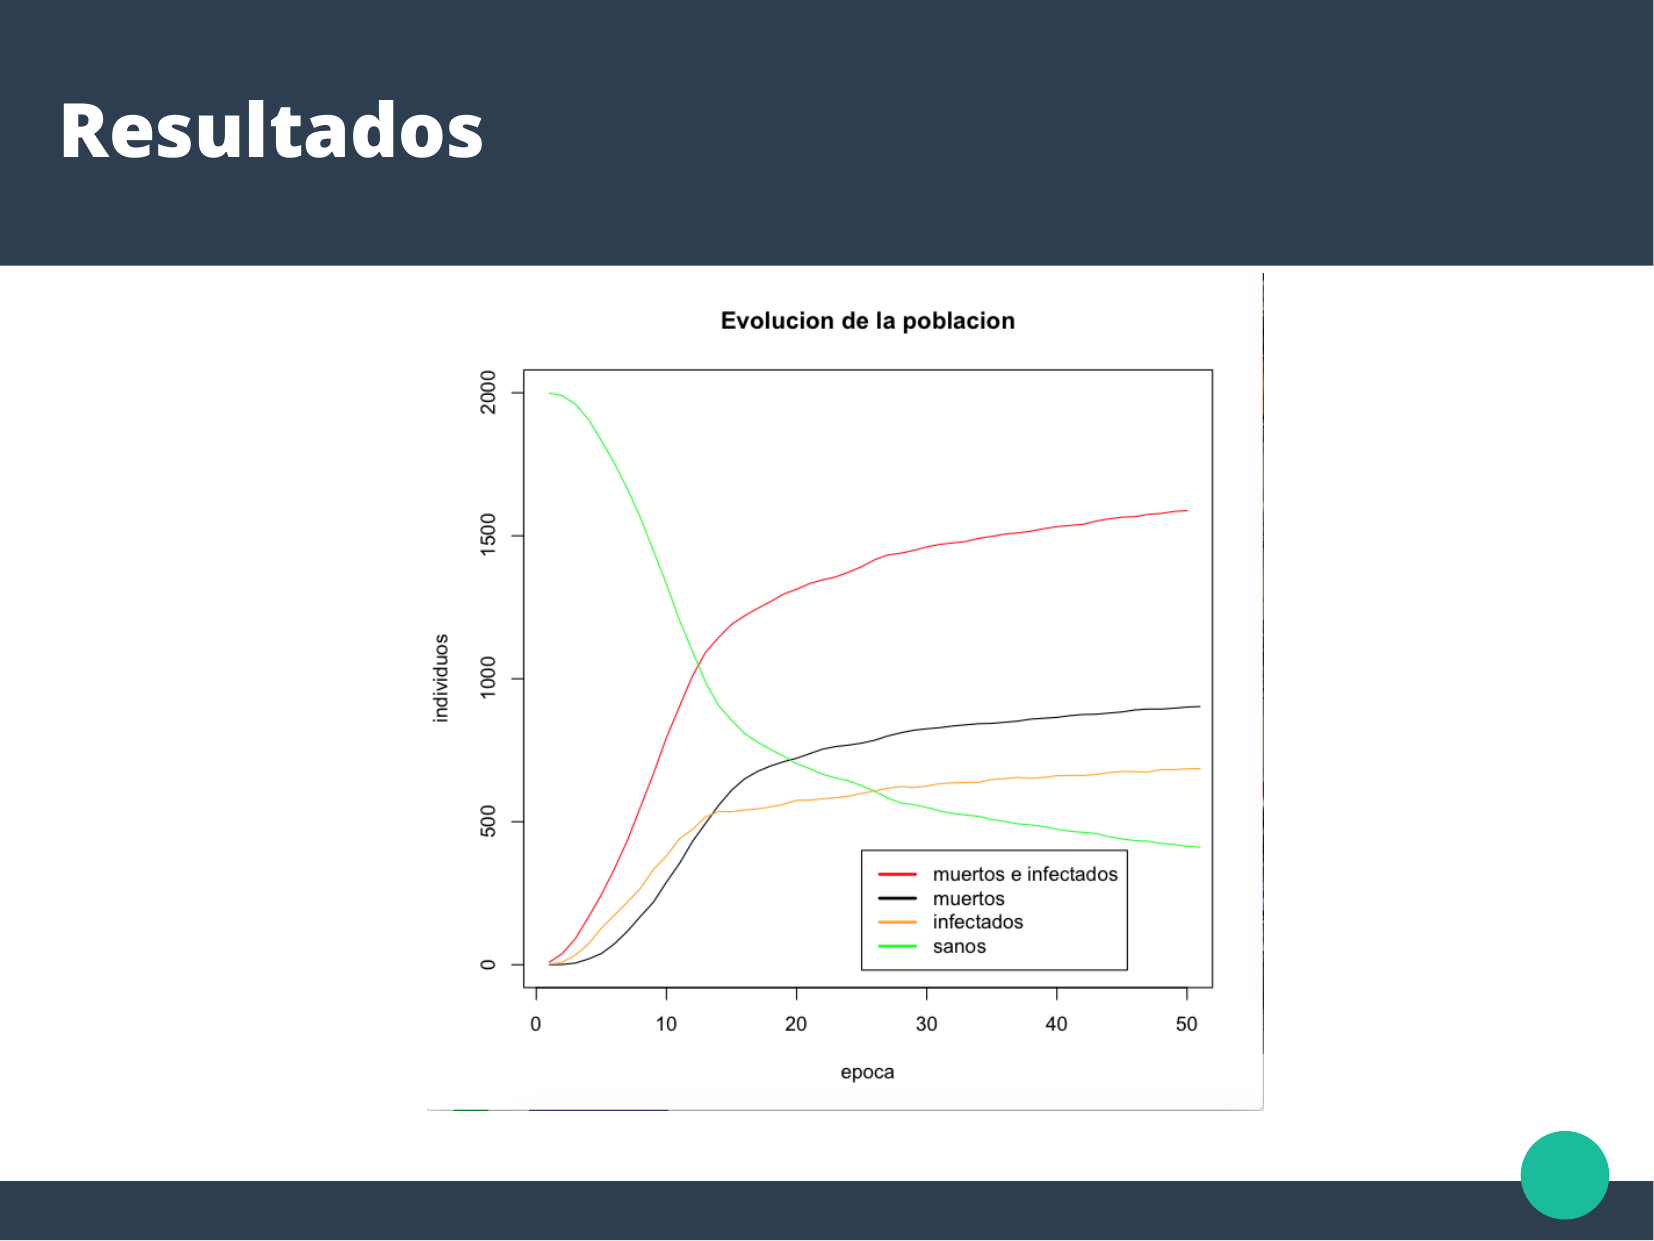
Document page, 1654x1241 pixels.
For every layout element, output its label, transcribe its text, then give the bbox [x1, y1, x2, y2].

picture [427, 273, 1264, 1111]
title Resultados [59, 49, 1595, 207]
